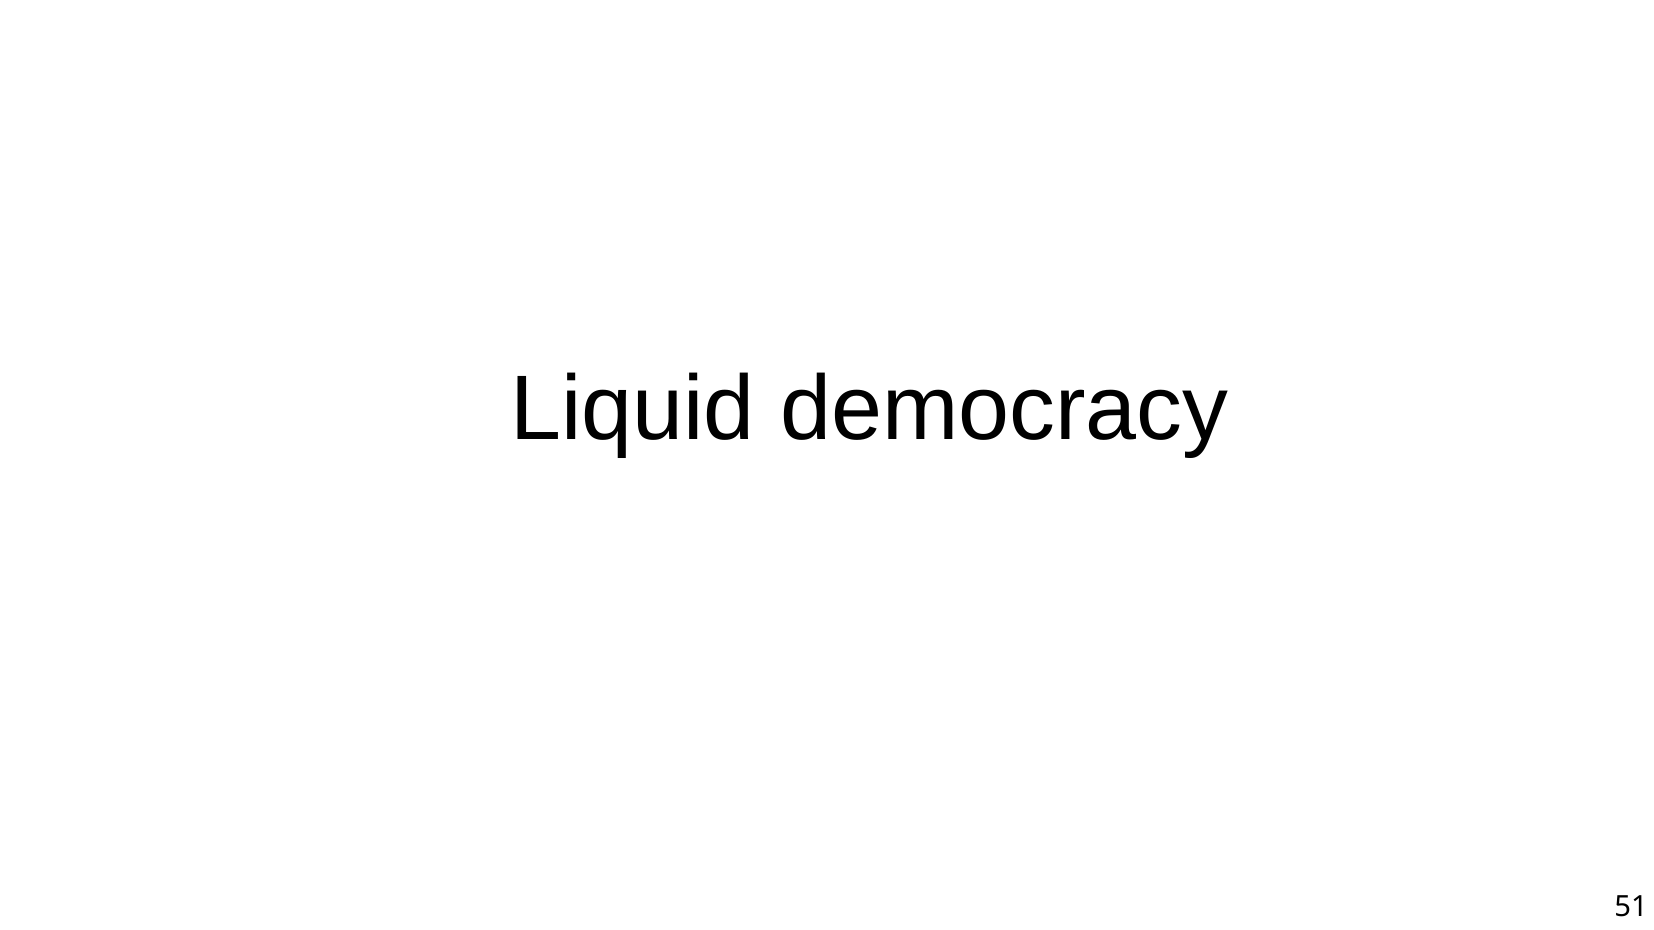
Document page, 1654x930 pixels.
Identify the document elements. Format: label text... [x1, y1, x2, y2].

title Liquid democracy [179, 330, 1561, 486]
